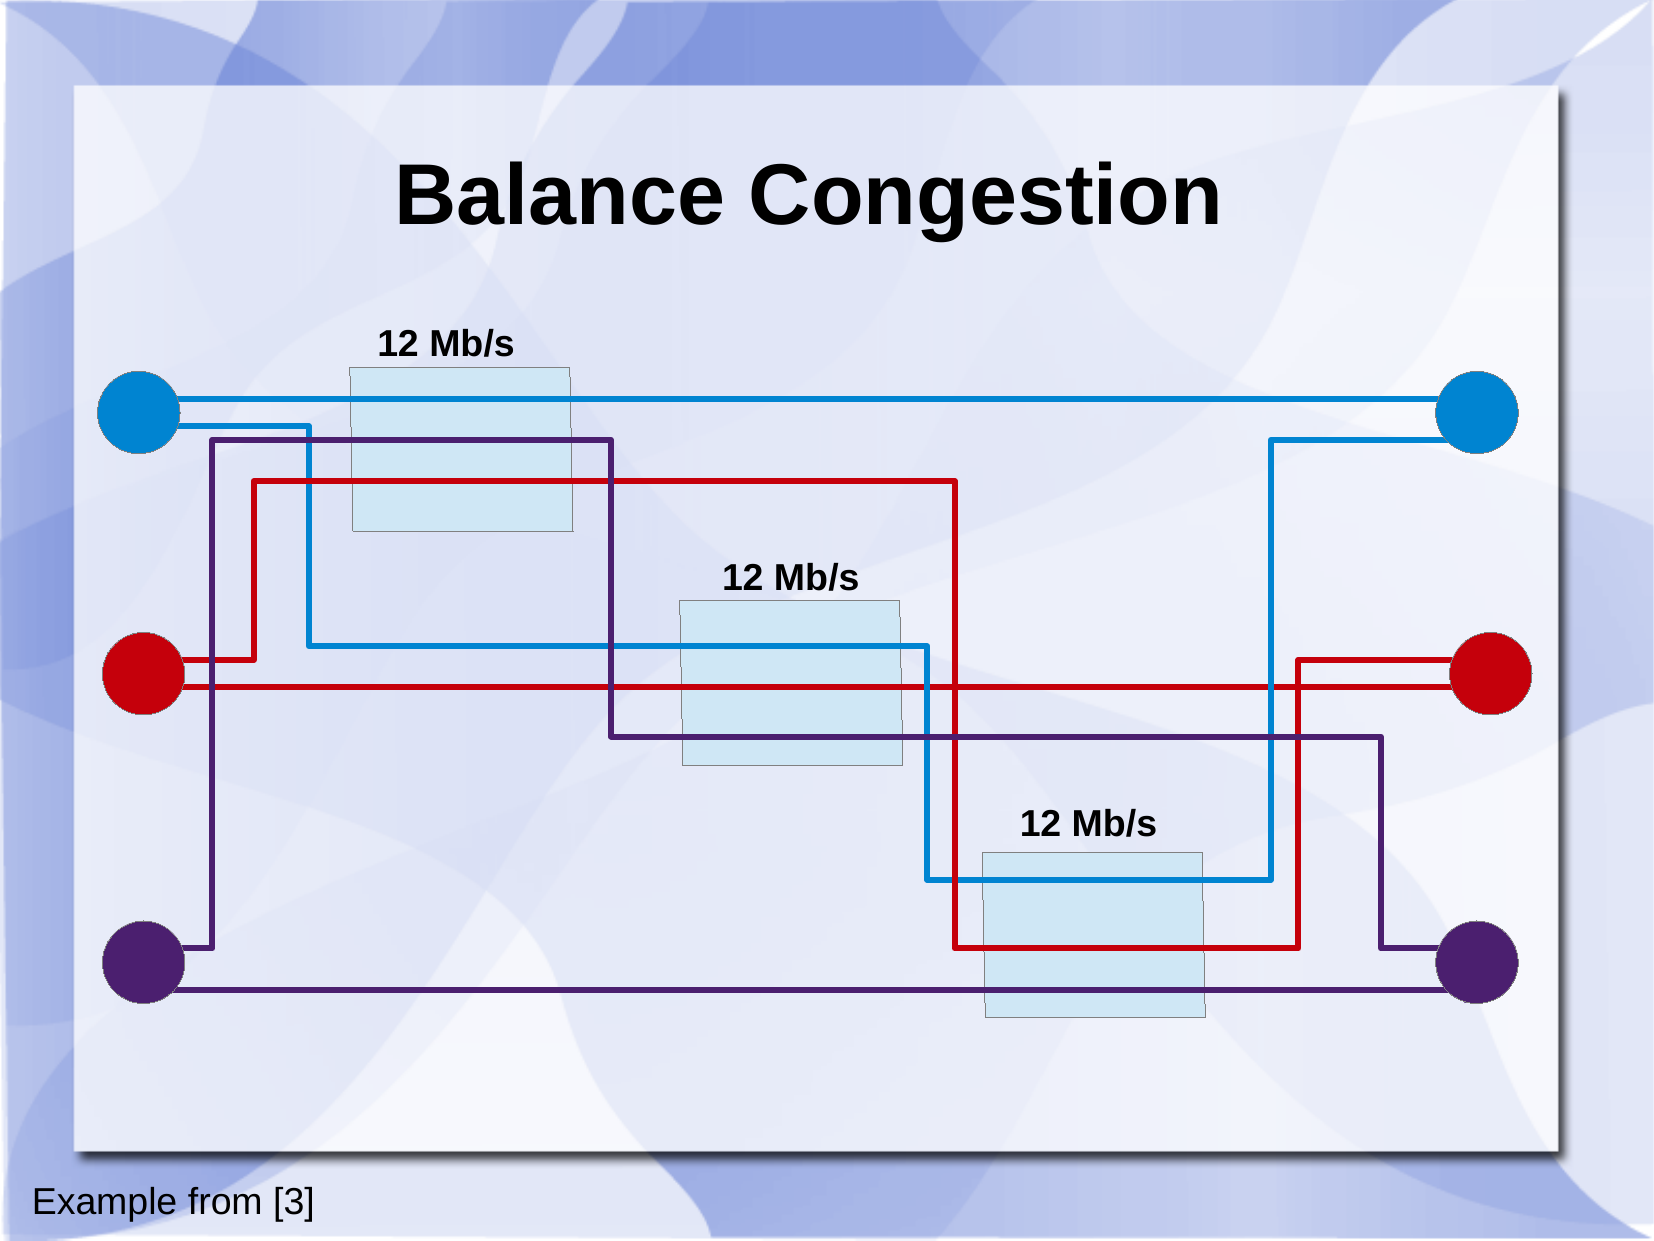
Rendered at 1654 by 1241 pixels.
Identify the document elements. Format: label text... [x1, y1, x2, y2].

text_box [679, 600, 901, 643]
text_box [102, 920, 185, 1004]
text_box [349, 367, 571, 396]
text_box [681, 690, 903, 734]
text_box [680, 649, 902, 684]
text_box 12 Mb/s [707, 548, 886, 606]
title Balance Congestion [82, 90, 1536, 298]
text_box [352, 484, 574, 532]
text_box [350, 402, 572, 437]
text_box [1435, 371, 1519, 454]
picture [0, 0, 1654, 1241]
text_box 12 Mb/s [1005, 795, 1186, 852]
text_box [982, 883, 1204, 945]
text_box Example from [3] [17, 1173, 331, 1231]
text_box [1449, 632, 1533, 715]
text_box [102, 632, 185, 715]
text_box 12 Mb/s [362, 315, 556, 372]
text_box [97, 371, 181, 454]
text_box [1435, 920, 1519, 1004]
text_box [984, 993, 1206, 1018]
text_box [983, 951, 1205, 987]
text_box [351, 443, 572, 478]
text_box [982, 852, 1203, 877]
text_box [682, 740, 903, 766]
